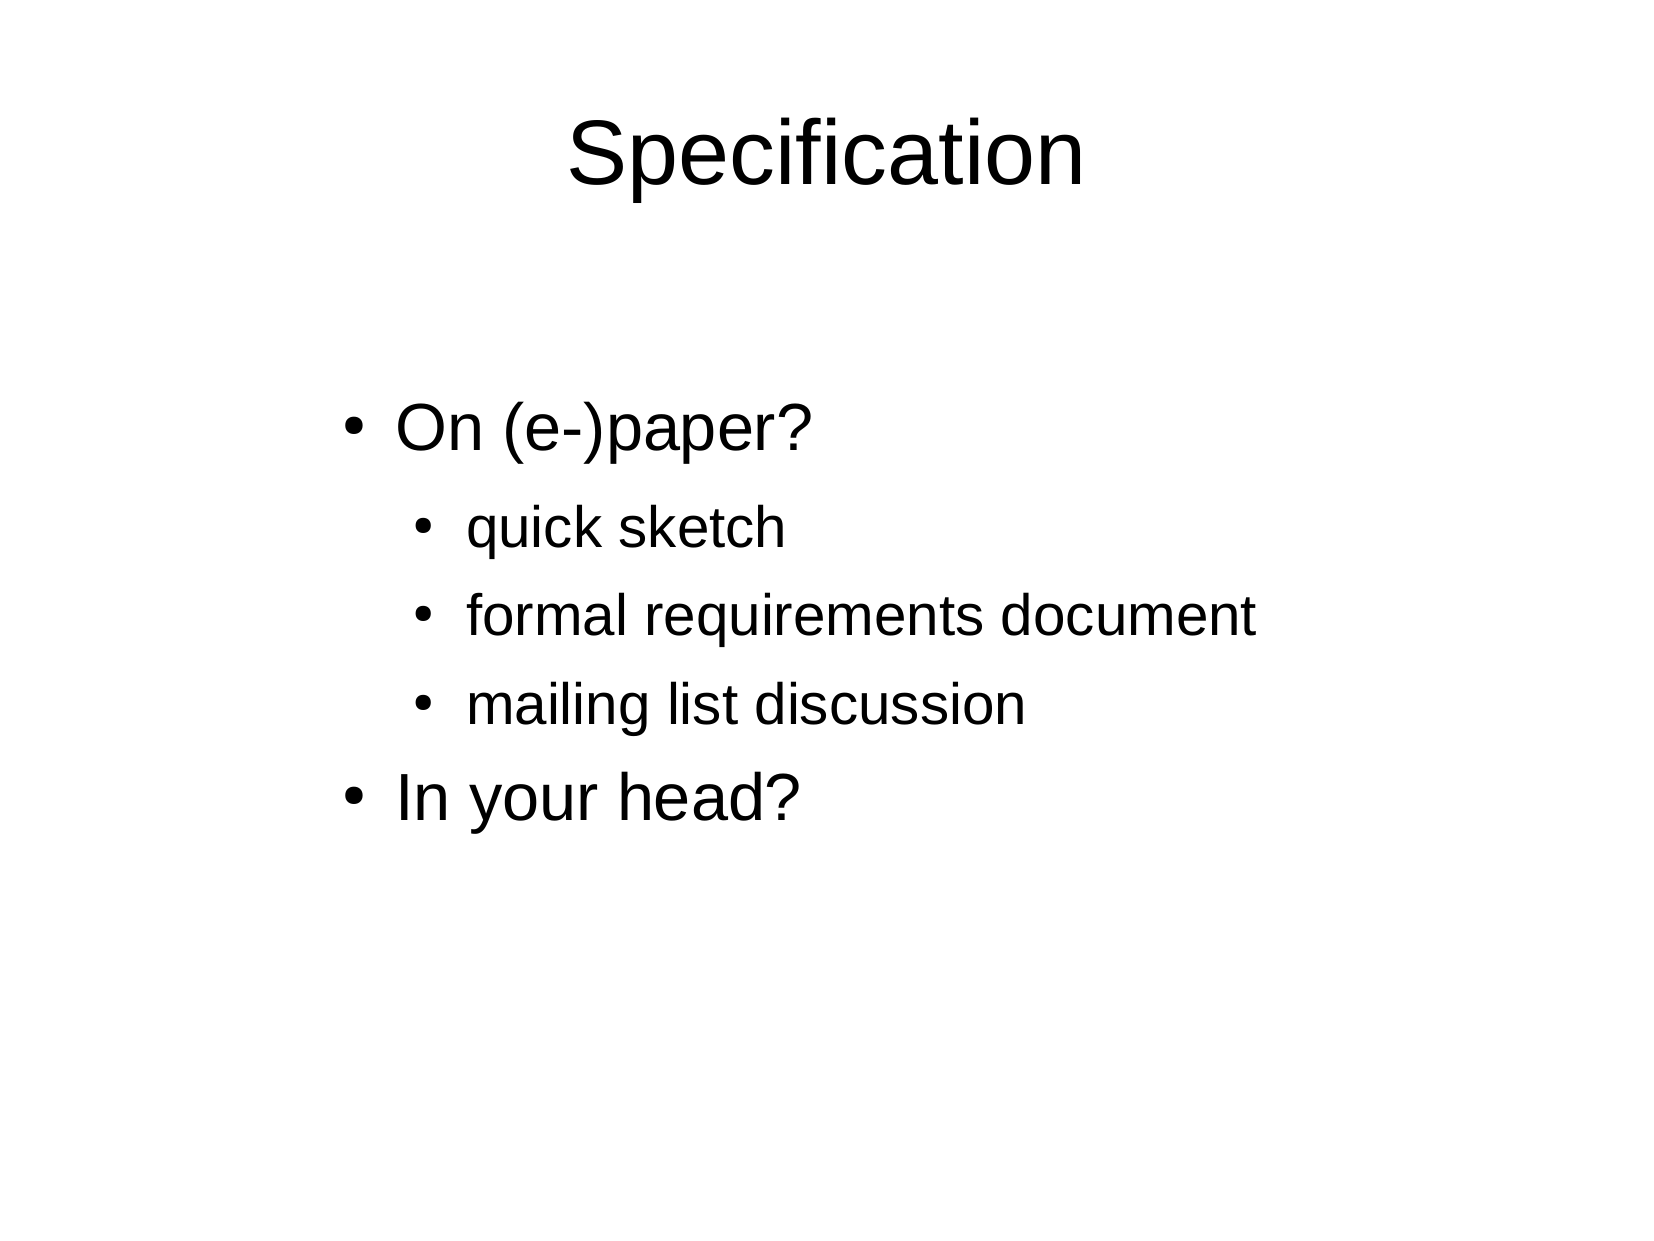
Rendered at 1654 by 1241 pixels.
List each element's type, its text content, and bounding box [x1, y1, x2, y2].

title Specification [82, 49, 1571, 257]
list On (e-)paper? quick sketch formal requirements document mailing list discussion In your head? [324, 390, 1330, 850]
